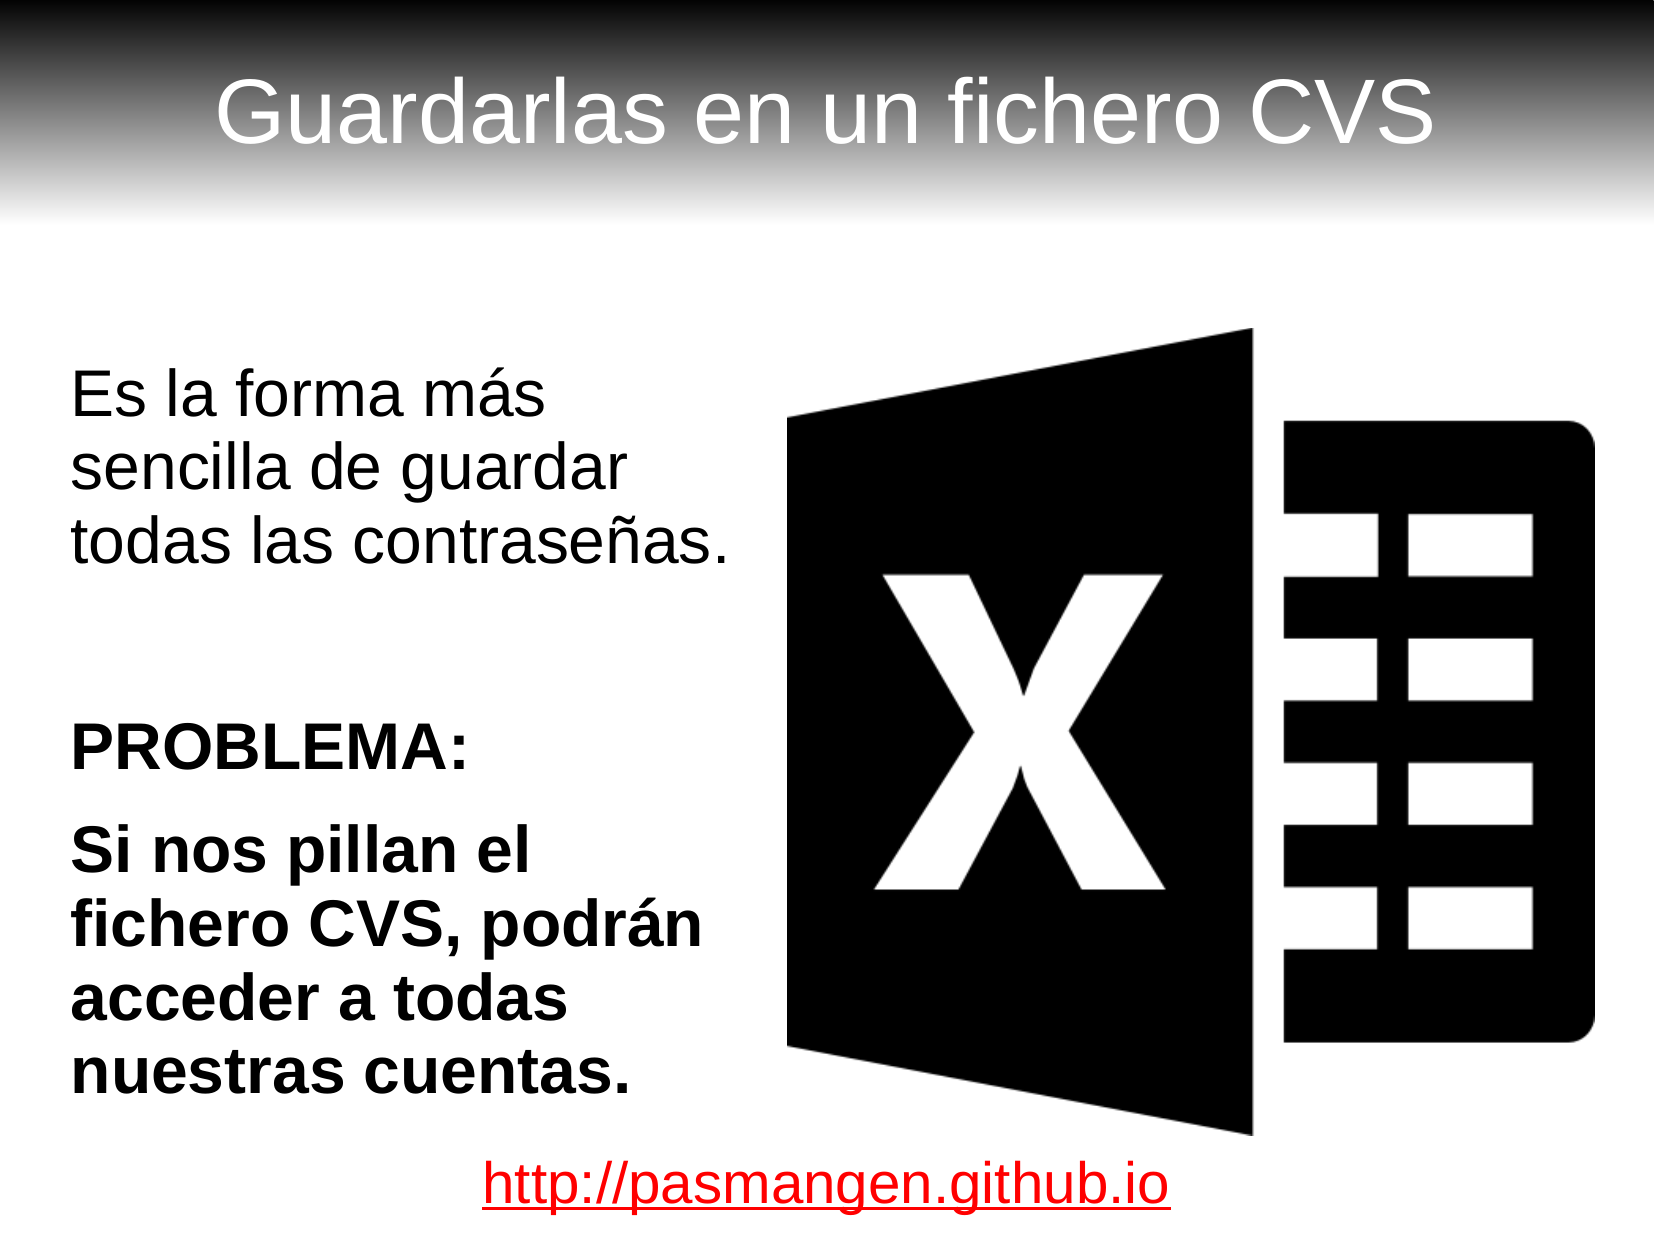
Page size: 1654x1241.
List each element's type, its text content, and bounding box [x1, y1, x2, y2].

title Guardarlas en un fichero CVS [0, 0, 1654, 225]
text_box http://pasmangen.github.io [0, 1143, 1654, 1241]
list Es la forma más sencilla de guardar todas las contraseñas. PROBLEMA: Si nos pillan el fichero CVS, podrán acceder a todas nuestras cuentas. [70, 315, 733, 1143]
picture [787, 328, 1595, 1136]
